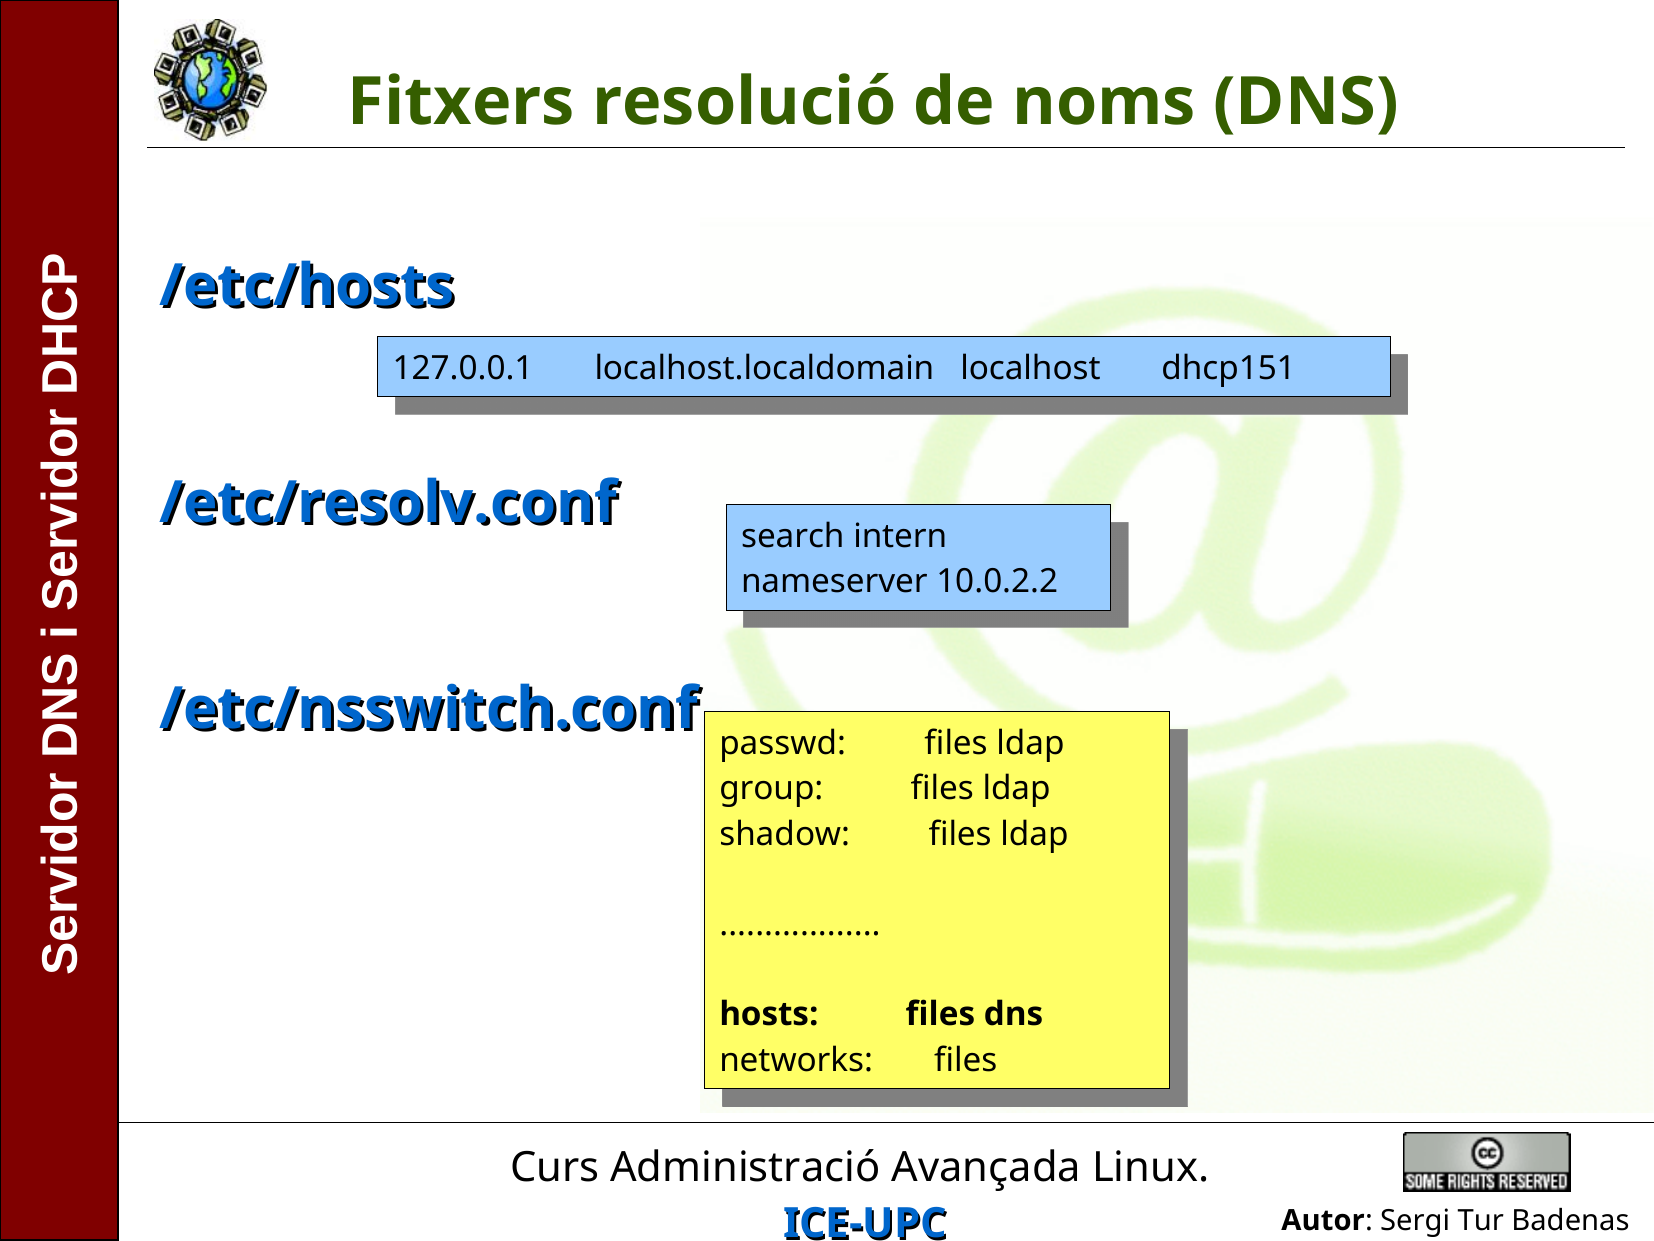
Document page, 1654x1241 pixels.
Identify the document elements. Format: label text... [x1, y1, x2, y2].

picture [700, 217, 1654, 1113]
text_box search intern nameserver 10.0.2.2 [726, 504, 1111, 601]
picture [1403, 1132, 1571, 1192]
picture [154, 19, 268, 49]
list /etc/hosts /etc/resolv.conf /etc/nsswitch.conf [141, 242, 1630, 1093]
text_box 127.0.0.1 localhost.localdomain localhost dhcp151 [377, 336, 1391, 394]
text_box passwd: files ldap group: files ldap shadow: files ldap .................. hosts: files dns networks: files [704, 711, 1170, 1036]
title Fitxers resolució de noms (DNS) [129, 49, 1619, 148]
